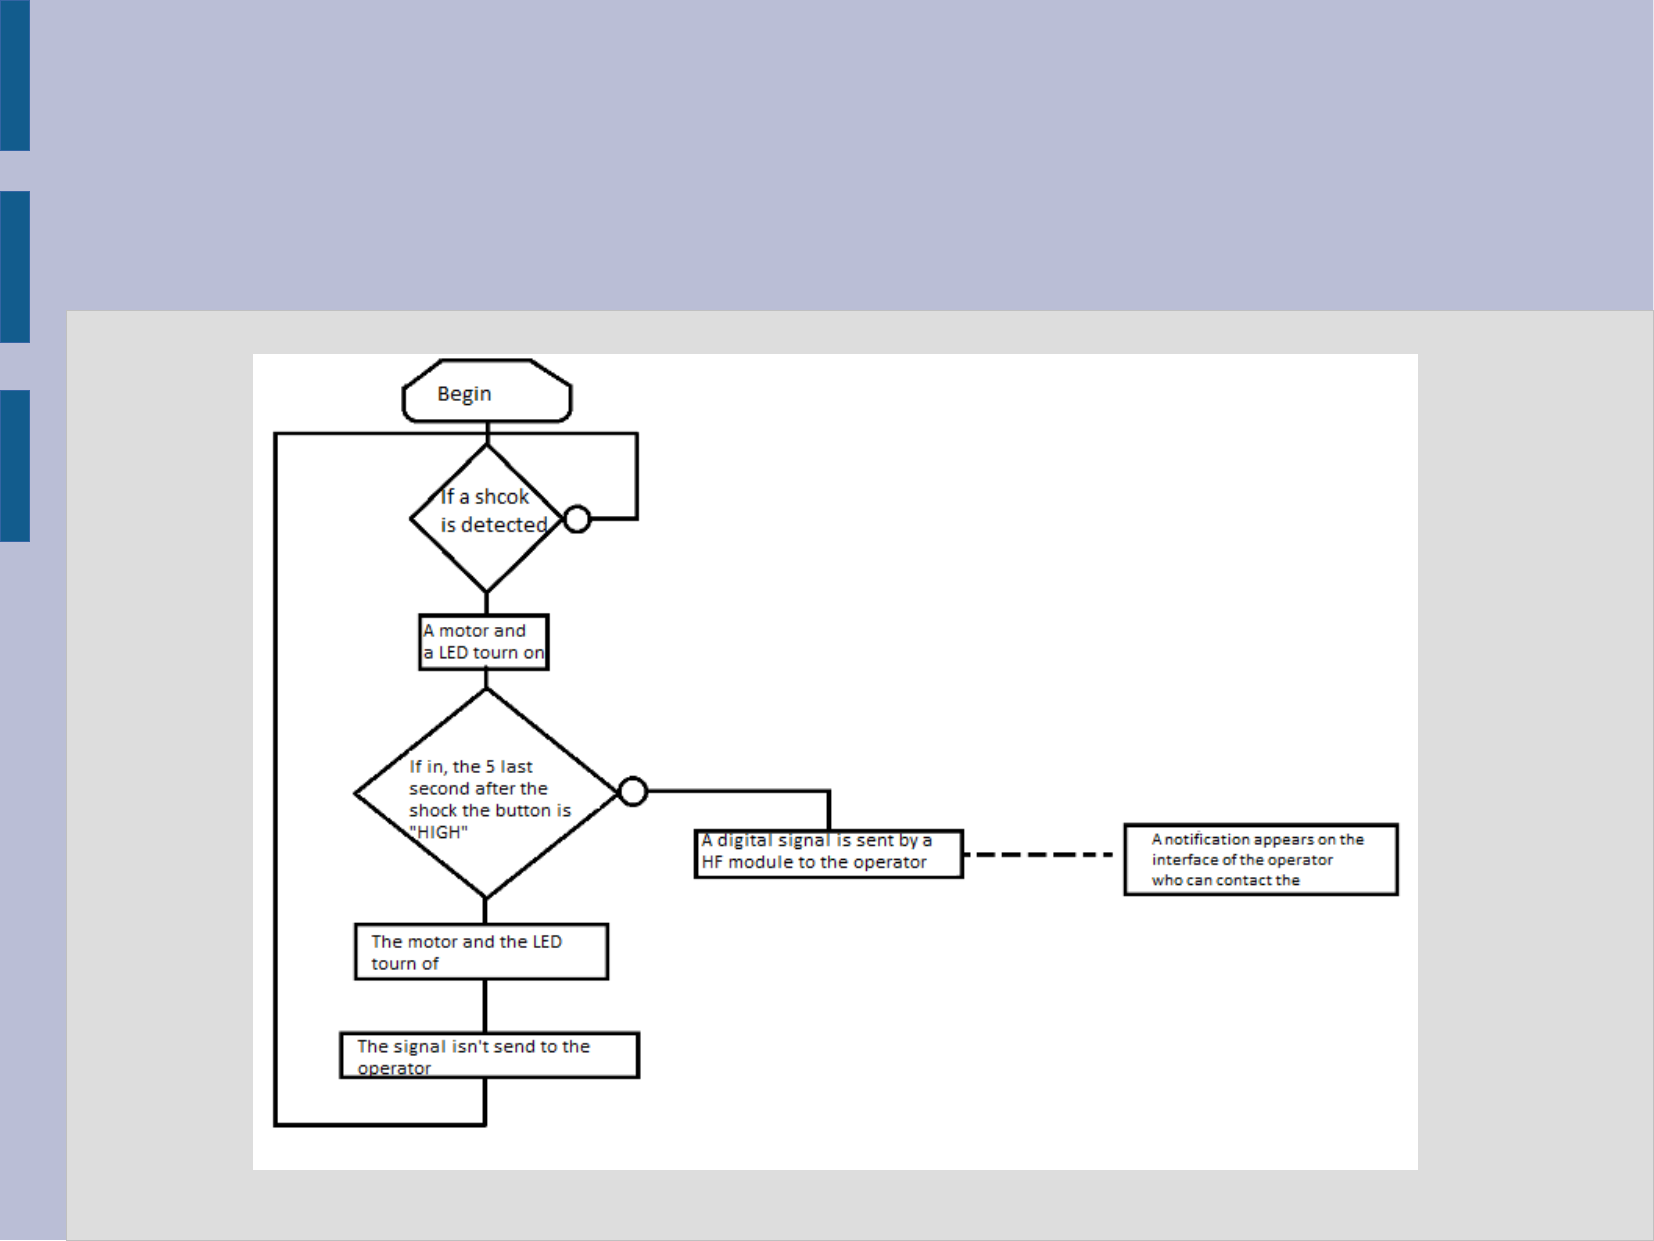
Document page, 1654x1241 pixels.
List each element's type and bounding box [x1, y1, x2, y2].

picture [253, 354, 1418, 1170]
